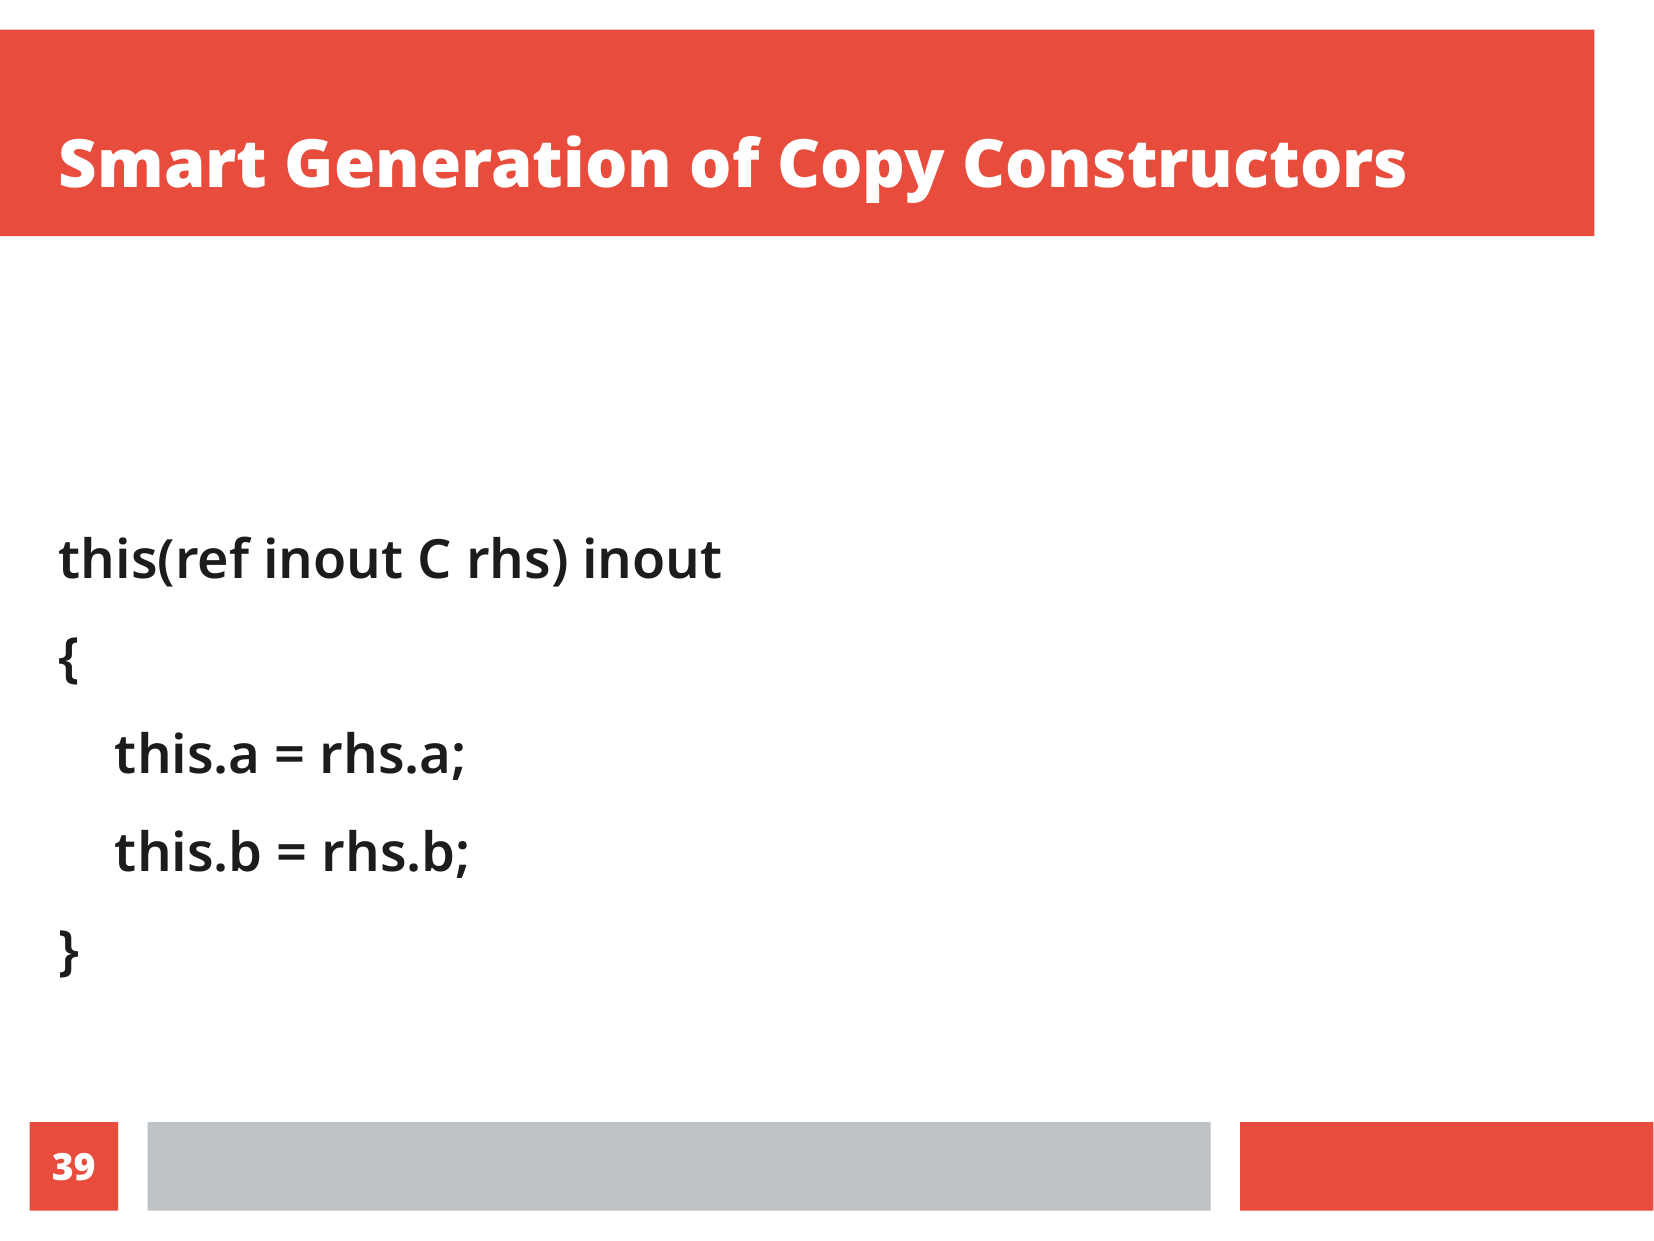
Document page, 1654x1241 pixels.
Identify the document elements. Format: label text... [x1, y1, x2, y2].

list this(ref inout C rhs) inout { this.a = rhs.a; this.b = rhs.b; } [59, 324, 1565, 1093]
title Smart Generation of Copy Constructors [59, 59, 1595, 207]
